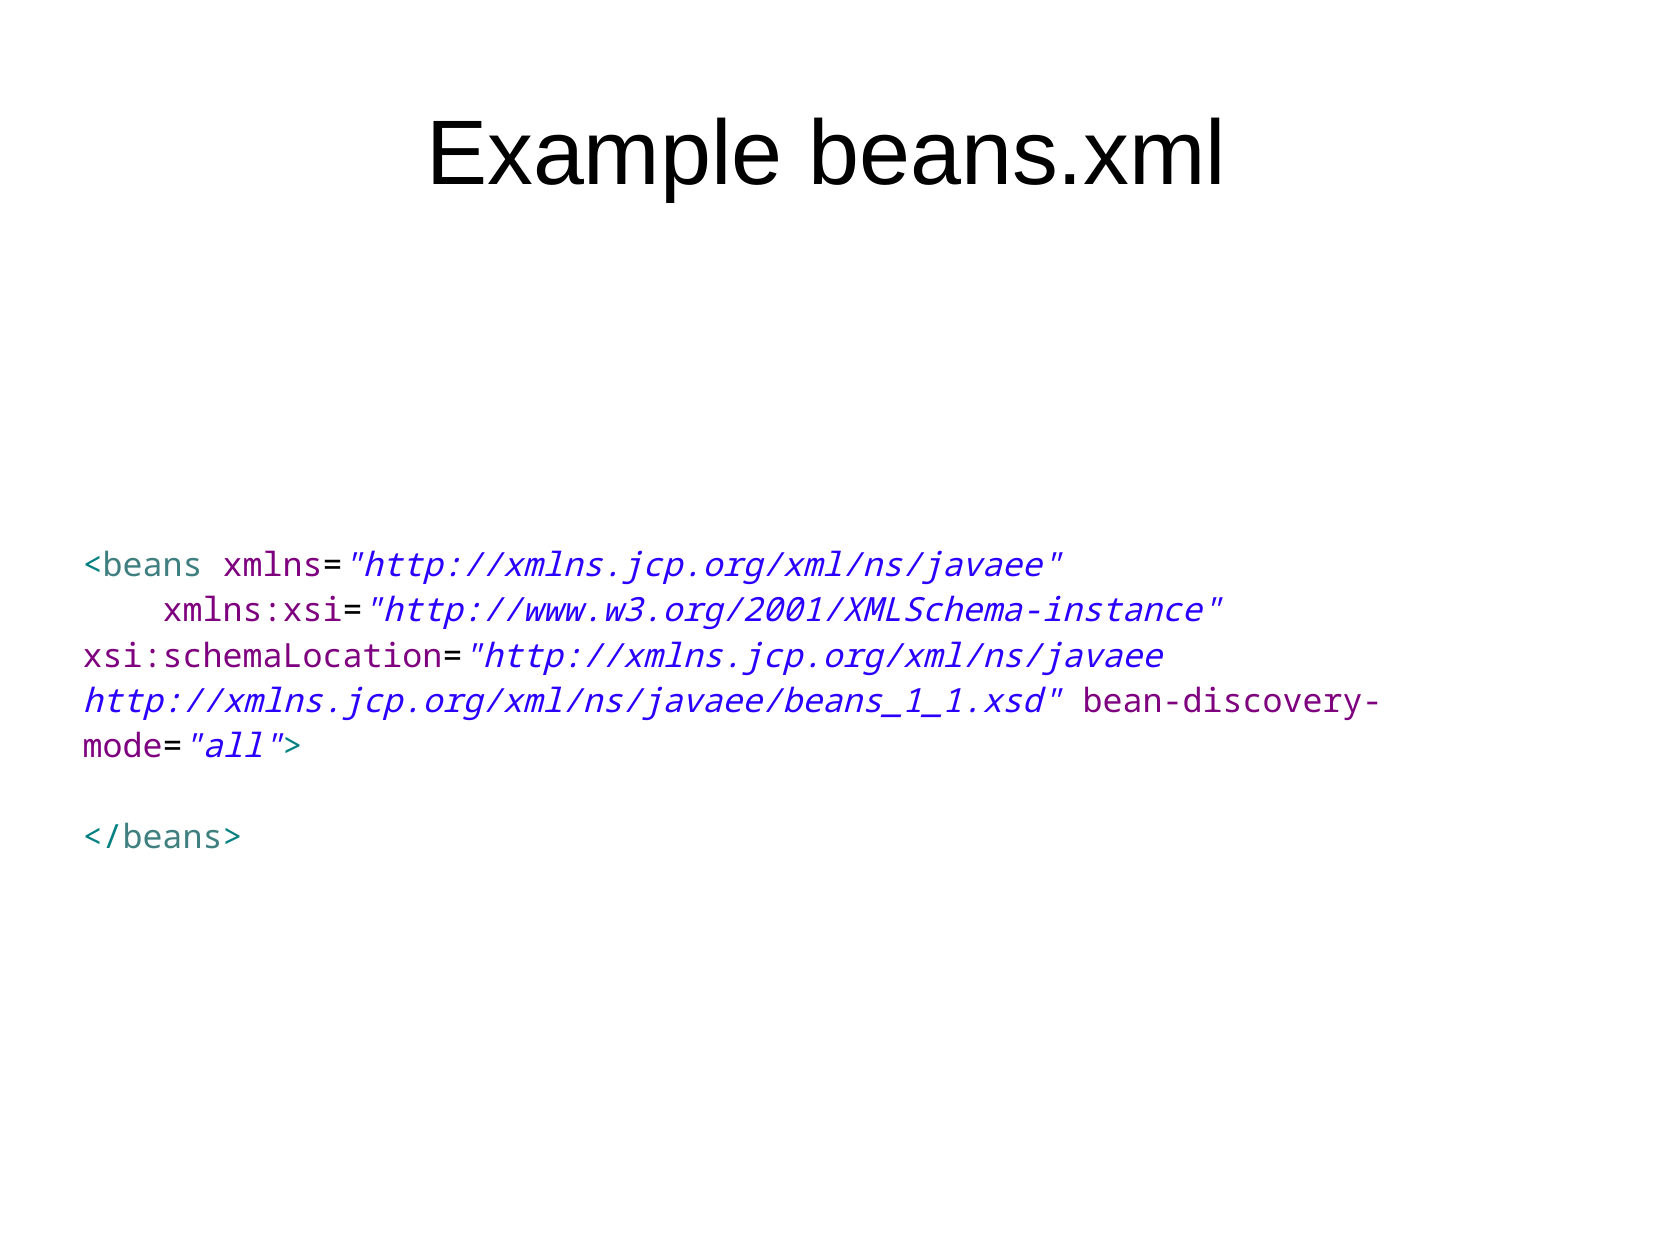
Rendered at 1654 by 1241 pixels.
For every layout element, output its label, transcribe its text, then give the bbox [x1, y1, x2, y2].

title Example beans.xml [82, 49, 1571, 257]
list <beans xmlns="http://xmlns.jcp.org/xml/ns/javaee" xmlns:xsi="http://www.w3.org/2001/XMLSchema-instance" xsi:schemaLocation="http://xmlns.jcp.org/xml/ns/javaee http://xmlns.jcp.org/xml/ns/javaee/beans_1_1.xsd" bean-discovery-mode="all"> </beans> [82, 290, 1571, 1109]
